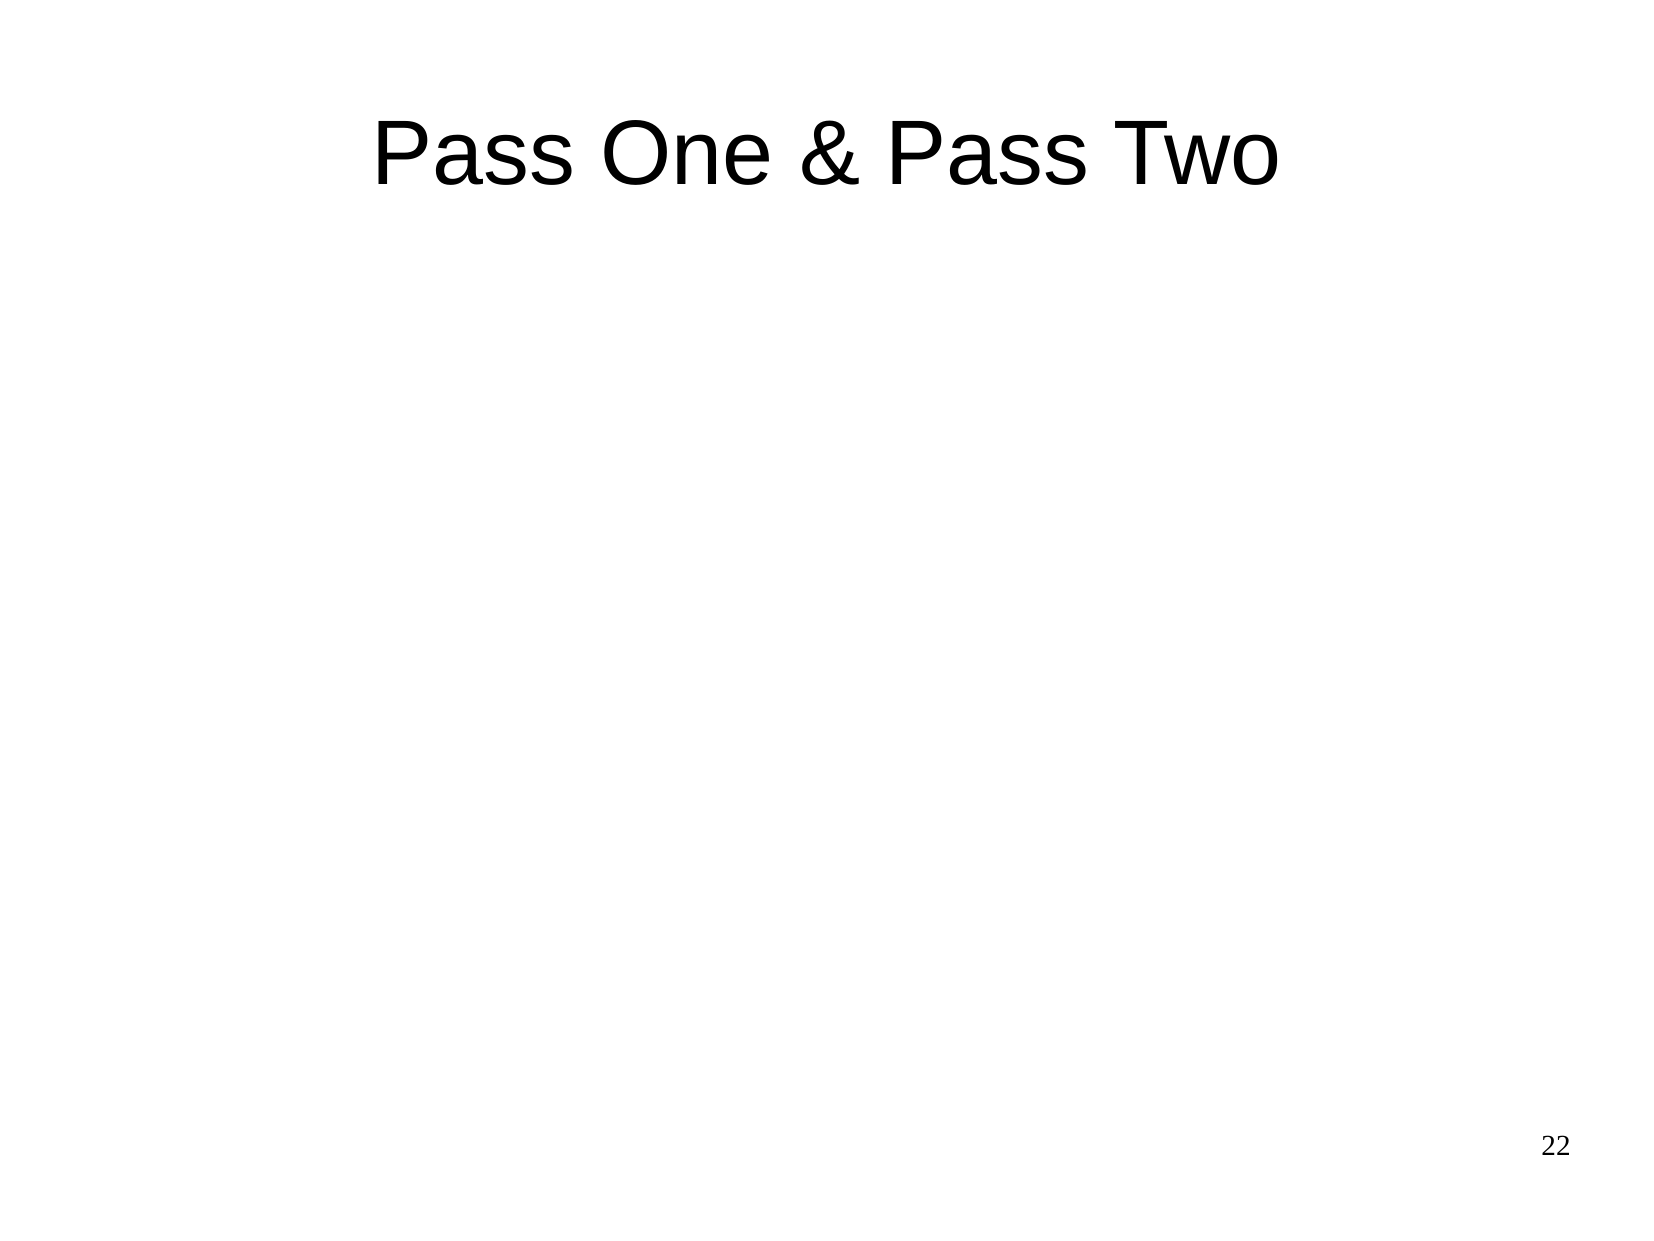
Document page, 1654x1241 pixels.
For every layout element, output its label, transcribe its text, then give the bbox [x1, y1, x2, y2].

title Pass One & Pass Two [82, 49, 1571, 257]
